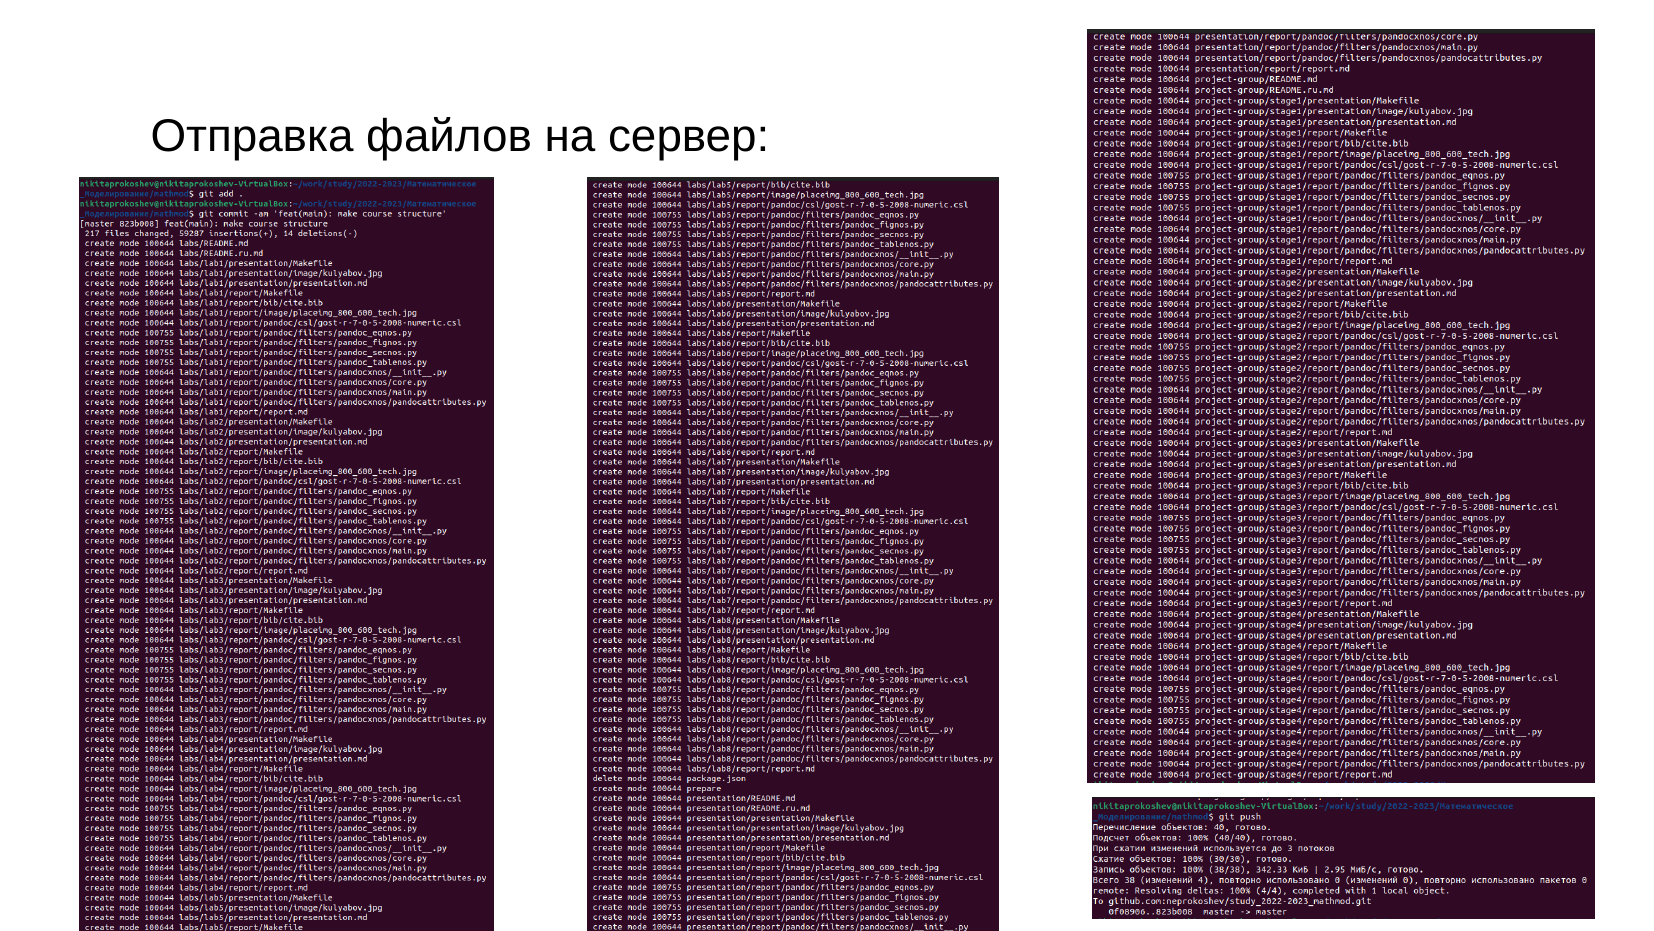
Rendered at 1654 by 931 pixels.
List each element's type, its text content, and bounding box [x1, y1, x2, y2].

picture [1092, 797, 1595, 919]
picture [1087, 29, 1595, 783]
picture [79, 177, 494, 931]
picture [587, 177, 999, 931]
list Отправка файлов на сервер: [79, 110, 1087, 650]
